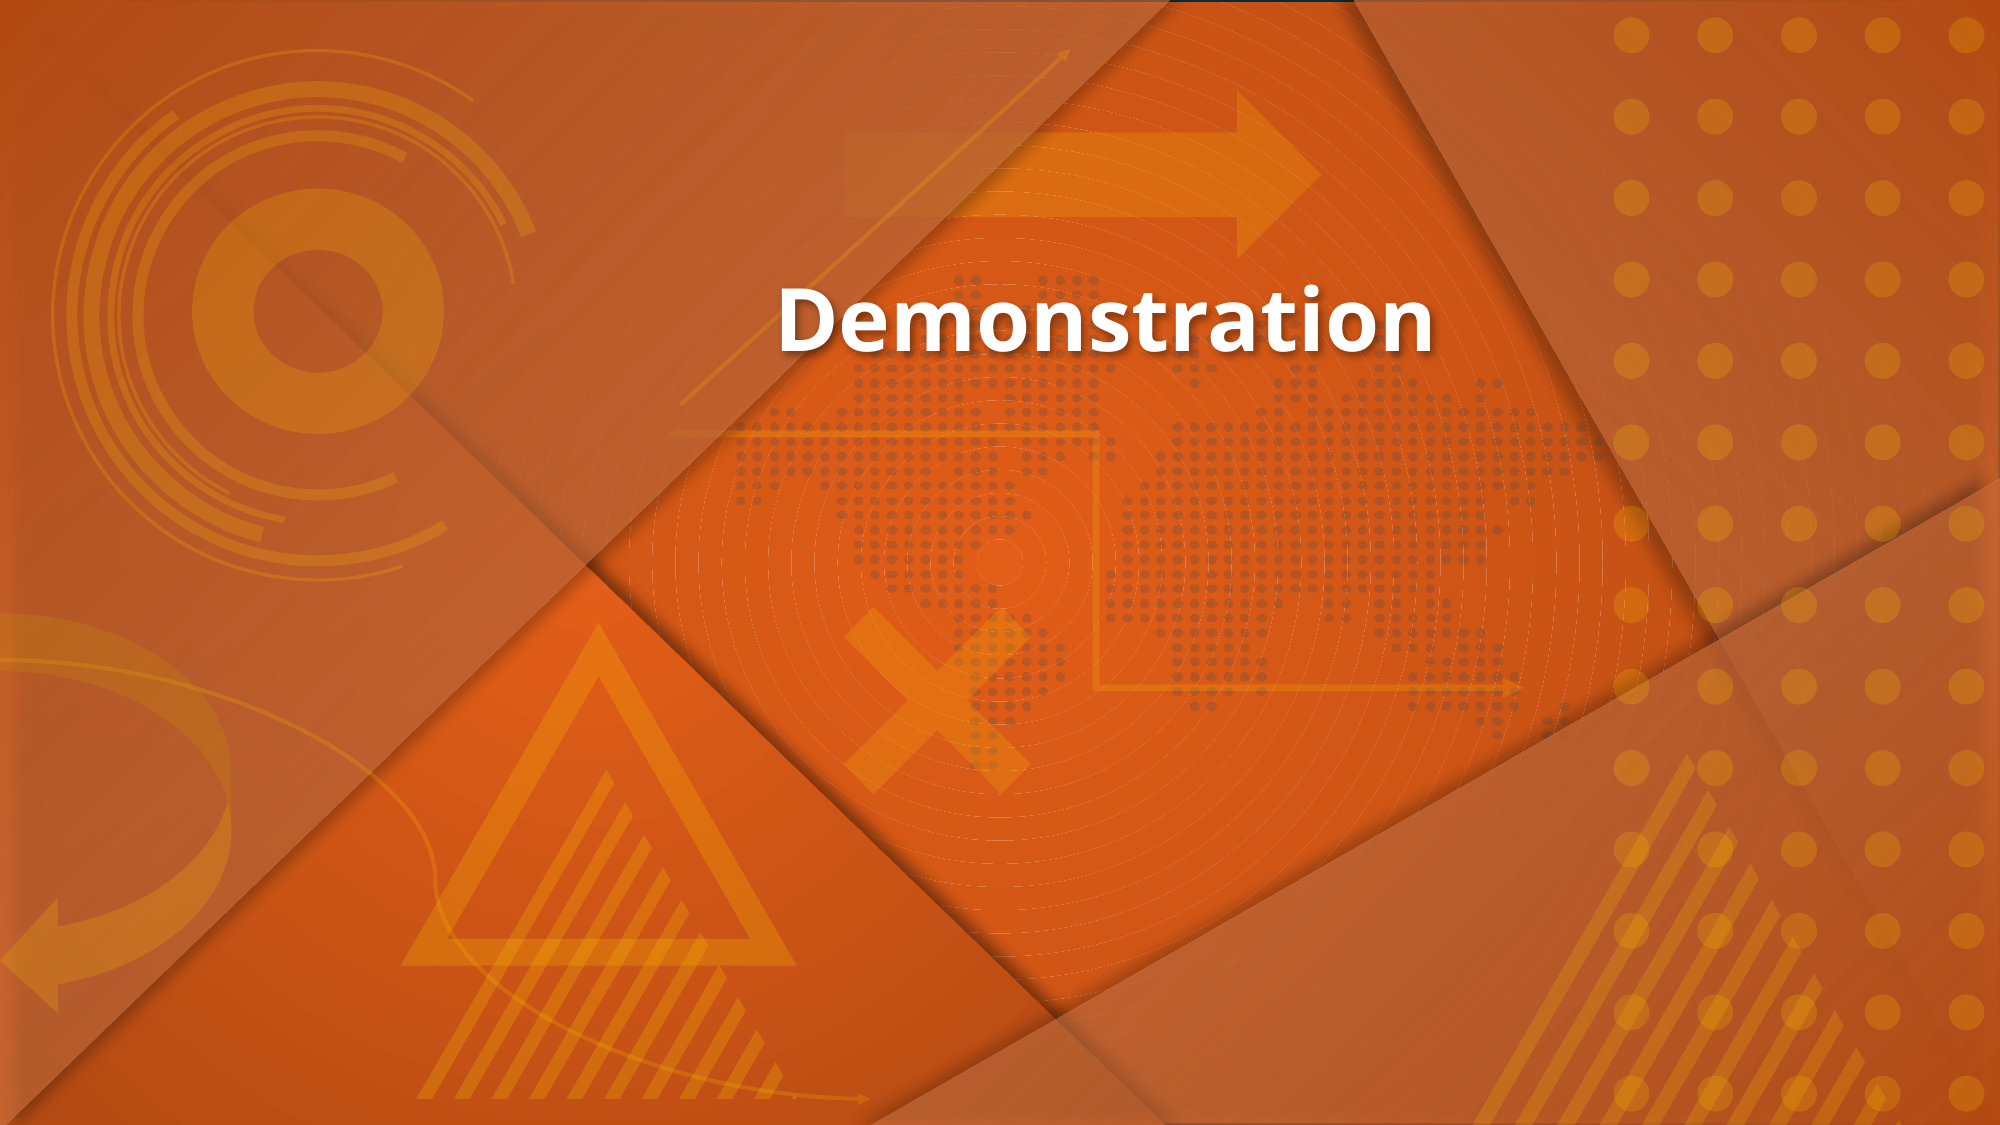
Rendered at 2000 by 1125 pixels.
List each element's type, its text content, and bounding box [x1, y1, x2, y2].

text_box [0, 0, 2000, 1125]
text_box Demonstration [524, 256, 1687, 377]
